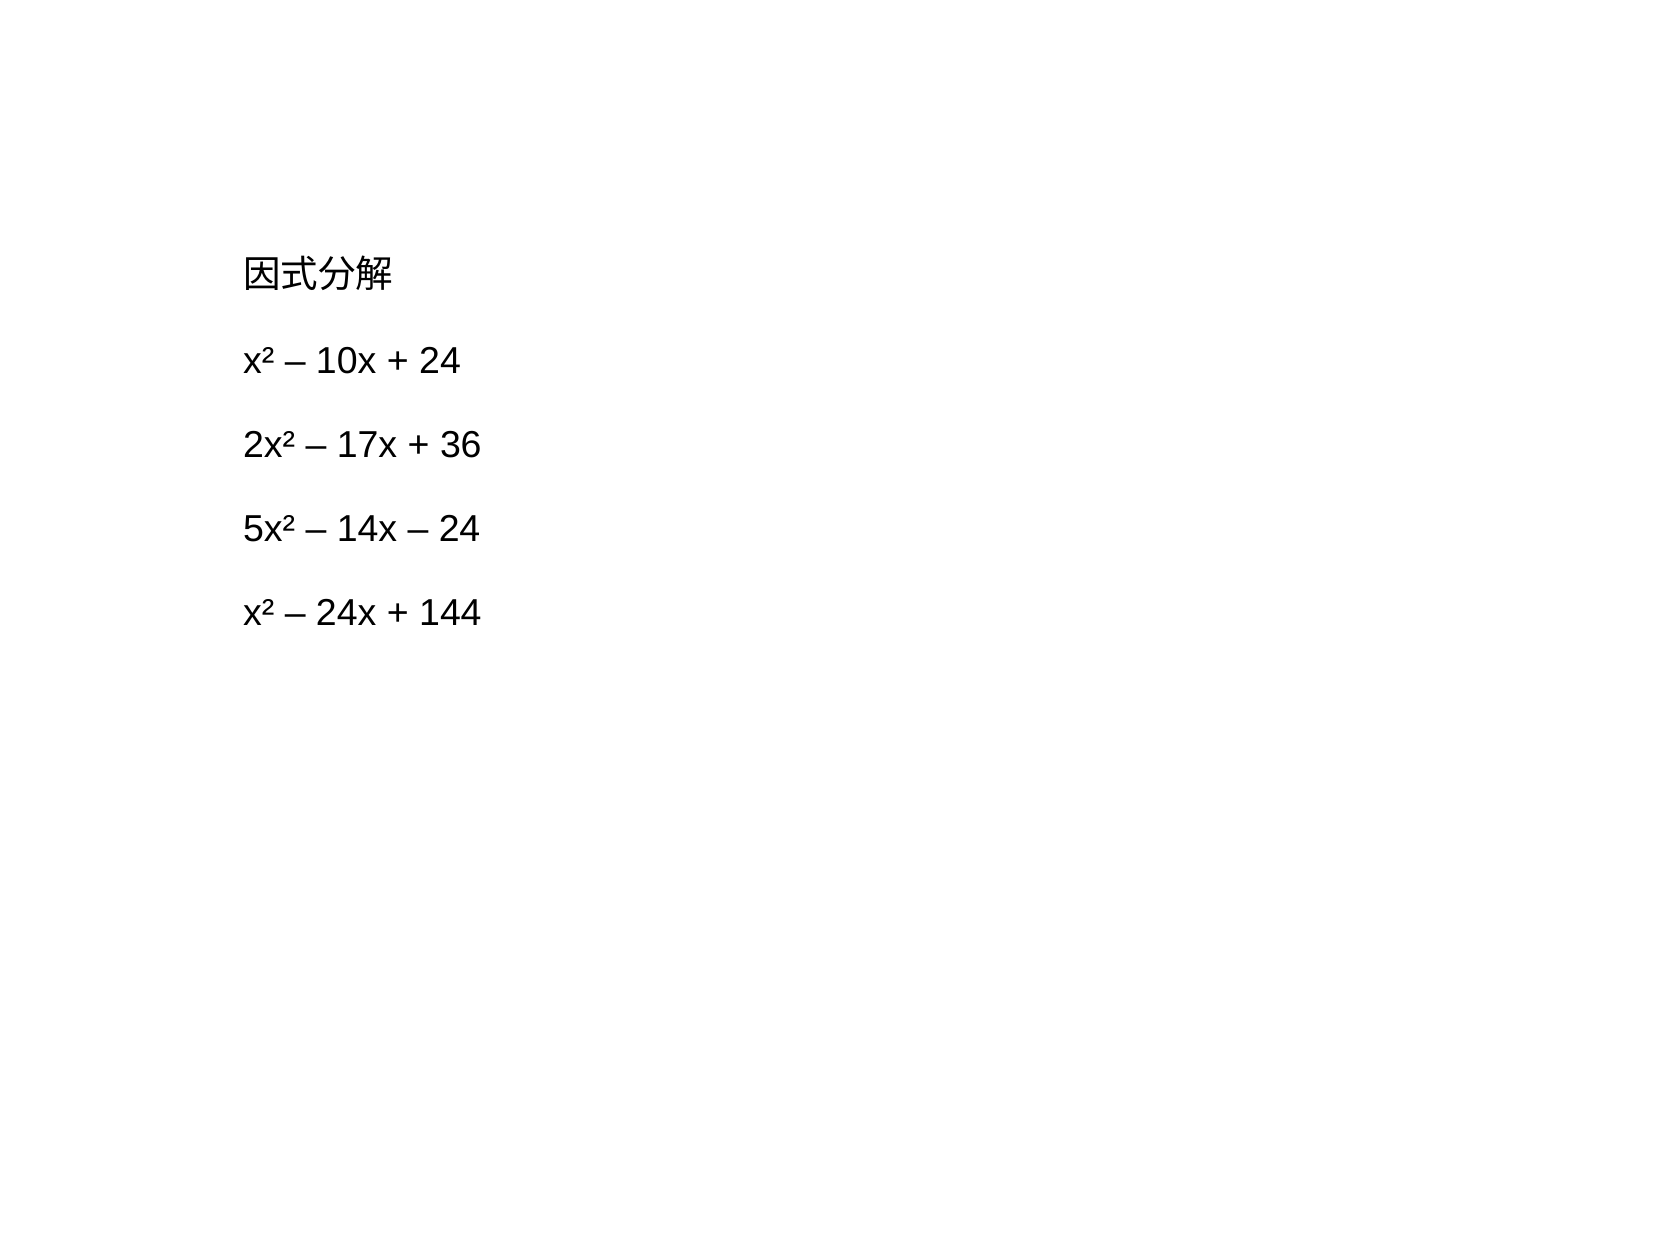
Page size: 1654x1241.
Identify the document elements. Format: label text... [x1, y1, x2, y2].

text_box 因式分解 x² – 10x + 24 2x² – 17x + 36 5x² – 14x – 24 x² – 24x + 144 [228, 236, 1063, 630]
